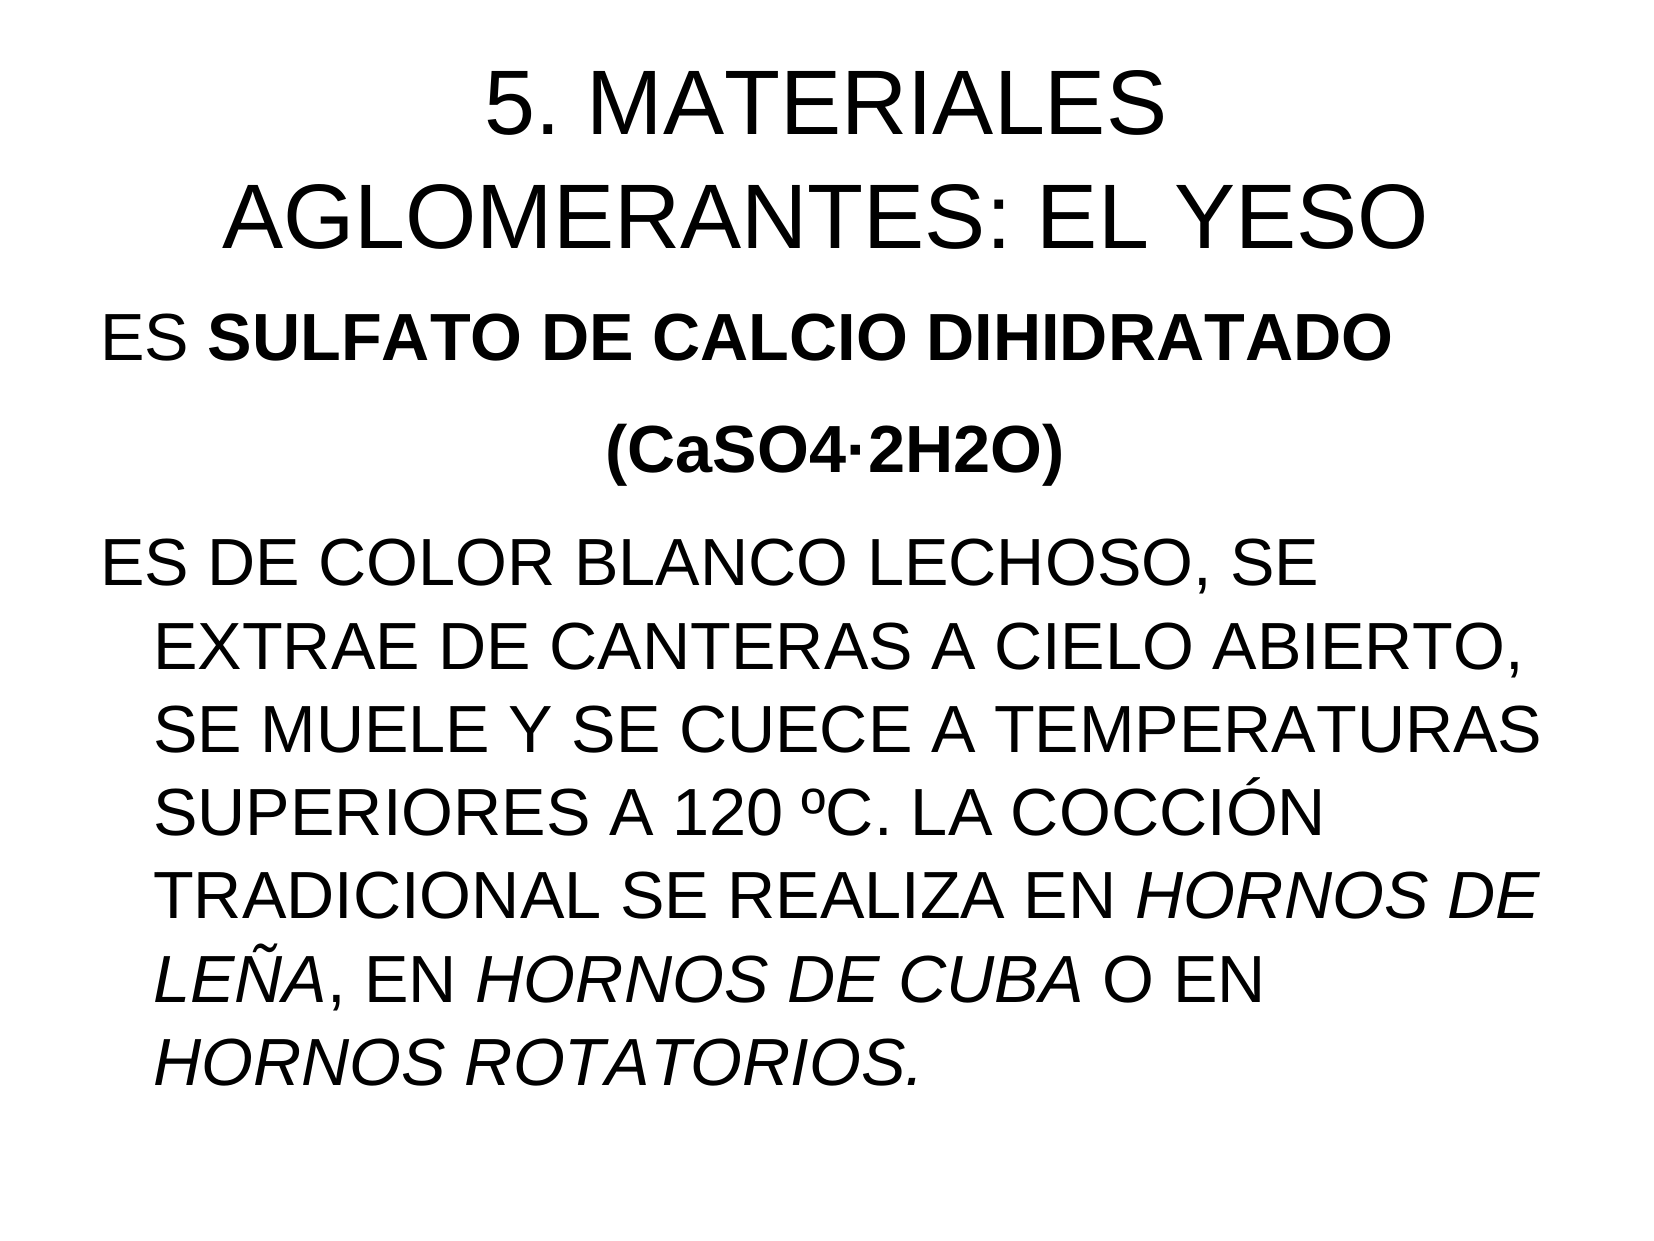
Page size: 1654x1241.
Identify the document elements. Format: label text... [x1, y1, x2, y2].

list ES SULFATO DE CALCIO DIHIDRATADO (CaSO4·2H2O) ES DE COLOR BLANCO LECHOSO, SE EXTRAE DE CANTERAS A CIELO ABIERTO, SE MUELE Y SE CUECE A TEMPERATURAS SUPERIORES A 120 ºC. LA COCCIÓN TRADICIONAL SE REALIZA EN HORNOS DE LEÑA, EN HORNOS DE CUBA O EN HORNOS ROTATORIOS. [82, 290, 1571, 1109]
title 5. MATERIALES AGLOMERANTES: EL YESO [82, 38, 1571, 268]
